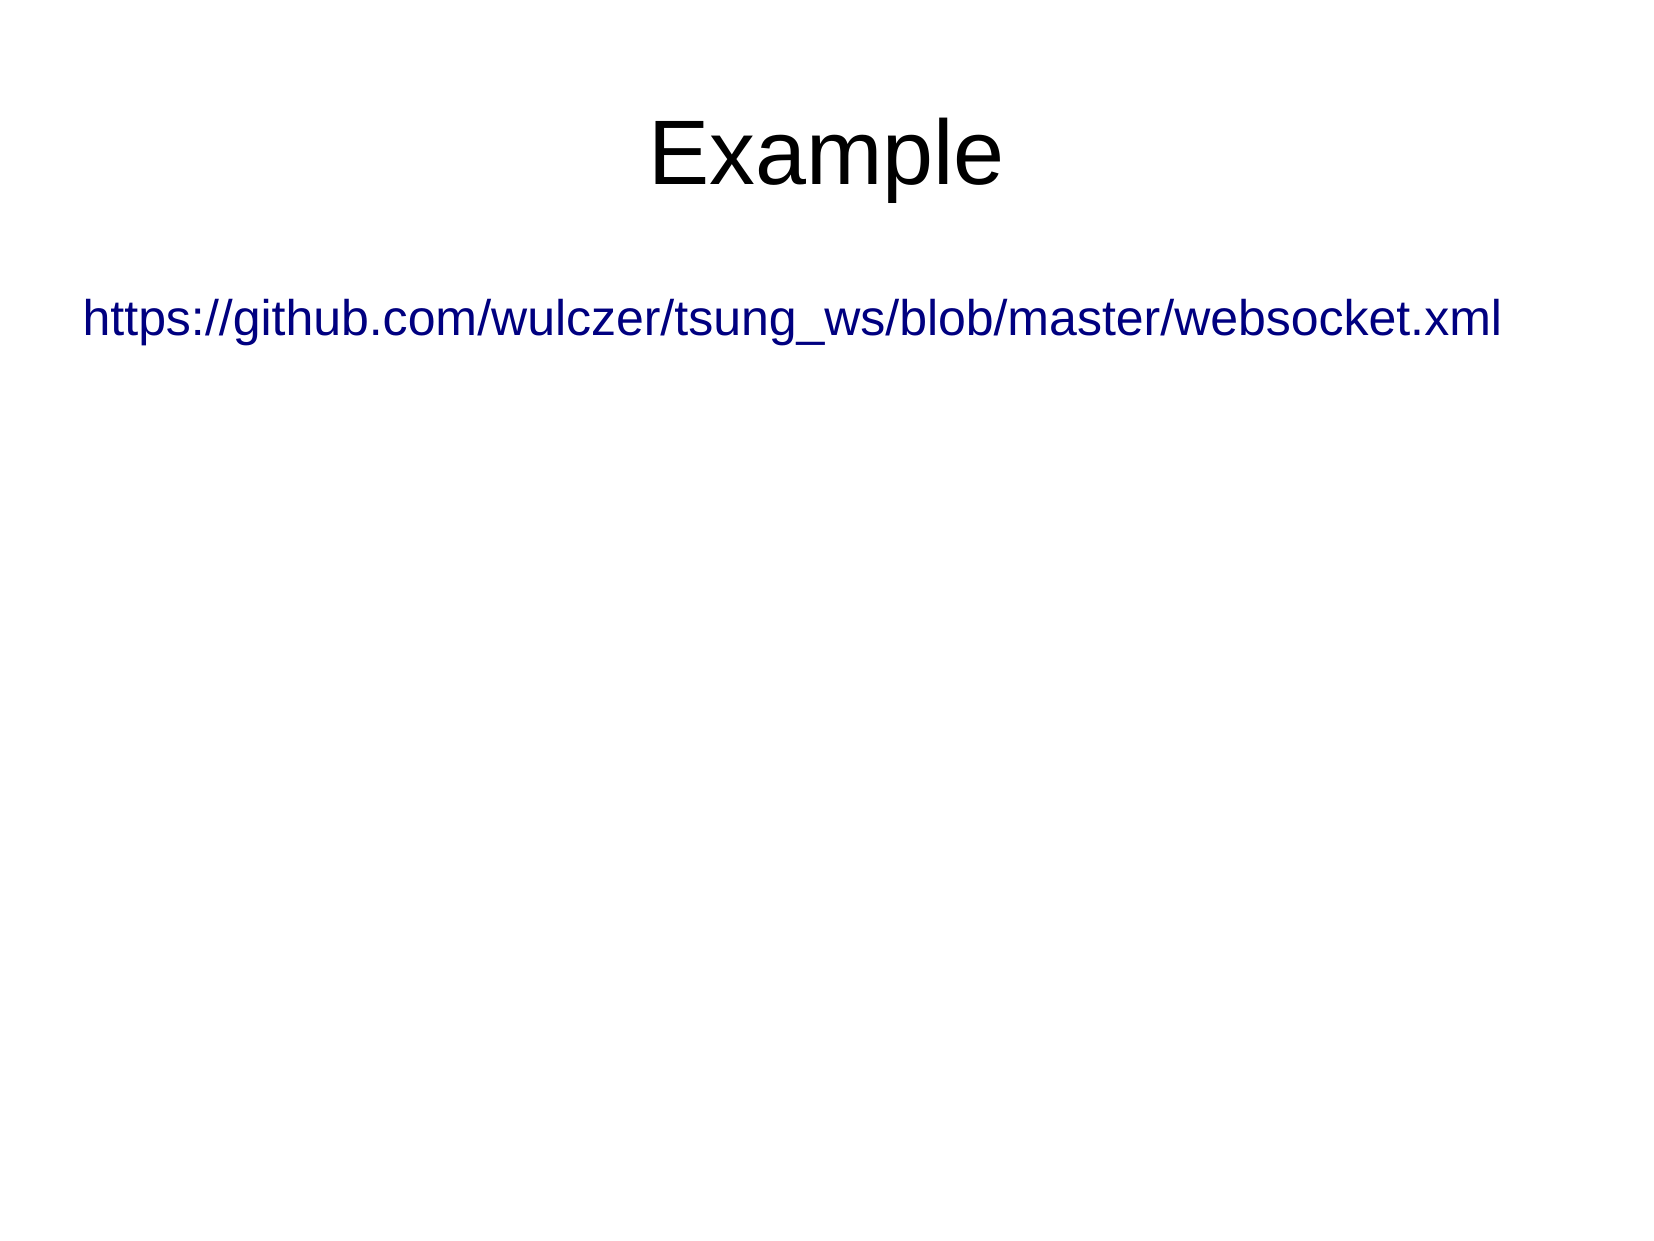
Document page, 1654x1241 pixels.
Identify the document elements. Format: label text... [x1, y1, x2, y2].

title Example [82, 49, 1571, 257]
list https://github.com/wulczer/tsung_ws/blob/master/websocket.xml [82, 290, 1538, 1010]
